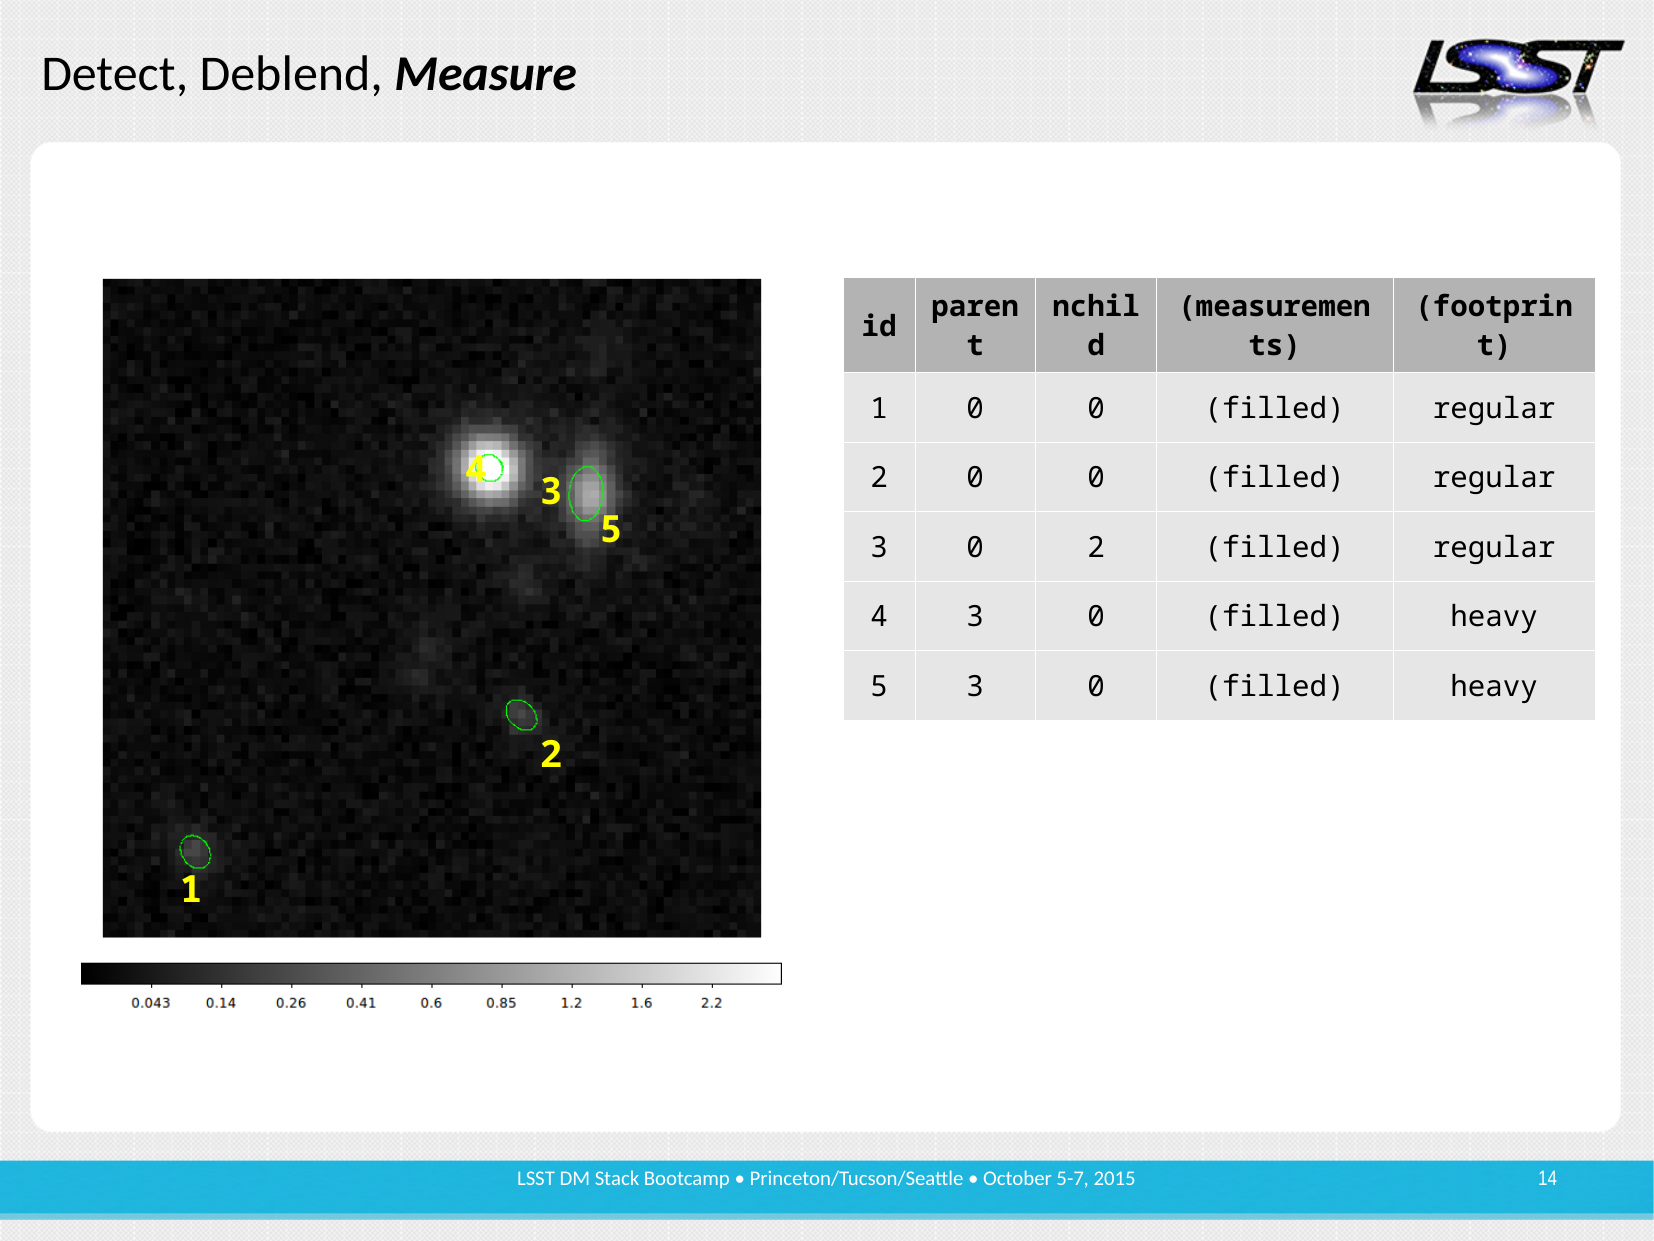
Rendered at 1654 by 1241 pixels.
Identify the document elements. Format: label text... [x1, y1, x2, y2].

table_cell regular [1394, 512, 1595, 581]
table_cell 2 [1036, 512, 1156, 581]
table_cell 2 [844, 443, 915, 511]
table_cell 0 [1036, 582, 1156, 650]
table_cell heavy [1394, 651, 1595, 720]
table_cell 5 [844, 651, 915, 720]
table_cell (filled) [1157, 373, 1393, 442]
table_cell 3 [844, 512, 915, 581]
table_header parent [916, 278, 1035, 372]
table_cell (filled) [1157, 443, 1393, 511]
table_header id [844, 278, 915, 372]
text_box 1 [165, 855, 214, 908]
table_cell 3 [916, 651, 1035, 720]
table_cell regular [1394, 373, 1595, 442]
table_cell (filled) [1157, 651, 1393, 720]
table_cell 0 [916, 512, 1035, 581]
table_header nchild [1036, 278, 1156, 372]
text_box 2 [525, 720, 574, 773]
table_cell 0 [1036, 443, 1156, 511]
table_cell 1 [844, 373, 915, 442]
text_box 3 [525, 457, 574, 511]
table_cell (filled) [1157, 582, 1393, 650]
table_cell (filled) [1157, 512, 1393, 581]
picture [0, 0, 1654, 1241]
table_cell 0 [916, 373, 1035, 442]
table_cell regular [1394, 443, 1595, 511]
table_cell 0 [1036, 651, 1156, 720]
table_cell 0 [1036, 373, 1156, 442]
table_cell 4 [844, 582, 915, 650]
table_cell 0 [916, 443, 1035, 511]
text_box 4 [450, 435, 499, 488]
table_cell 3 [916, 582, 1035, 650]
table_cell heavy [1394, 582, 1595, 650]
title Detect, Deblend, Measure [41, 27, 1161, 129]
text_box 5 [585, 495, 634, 548]
table_header (footprint) [1394, 278, 1595, 372]
table_header (measurements) [1157, 278, 1393, 372]
